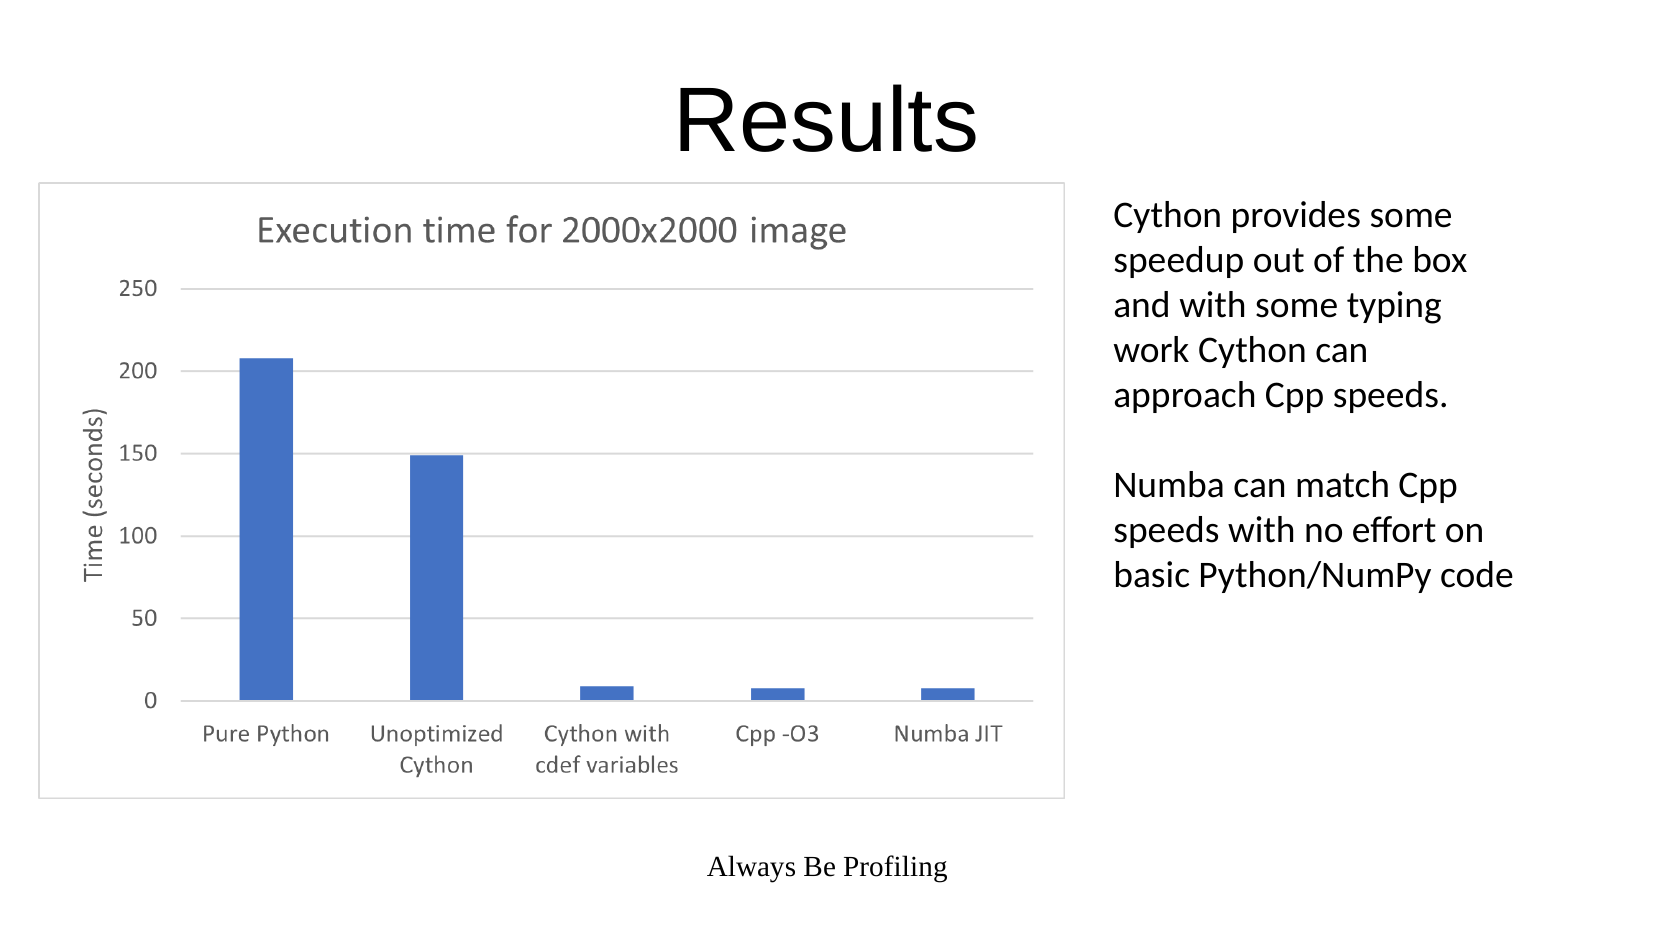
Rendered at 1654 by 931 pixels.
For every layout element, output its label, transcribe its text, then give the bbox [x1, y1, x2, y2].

text_box Cython provides some speedup out of the box and with some typing work Cython can approach Cpp speeds. Numba can match Cpp speeds with no effort on basic Python/NumPy code [1098, 182, 1533, 607]
picture [38, 182, 1065, 799]
title Results [82, 37, 1571, 193]
text_box Always Be Profiling [565, 847, 1090, 912]
